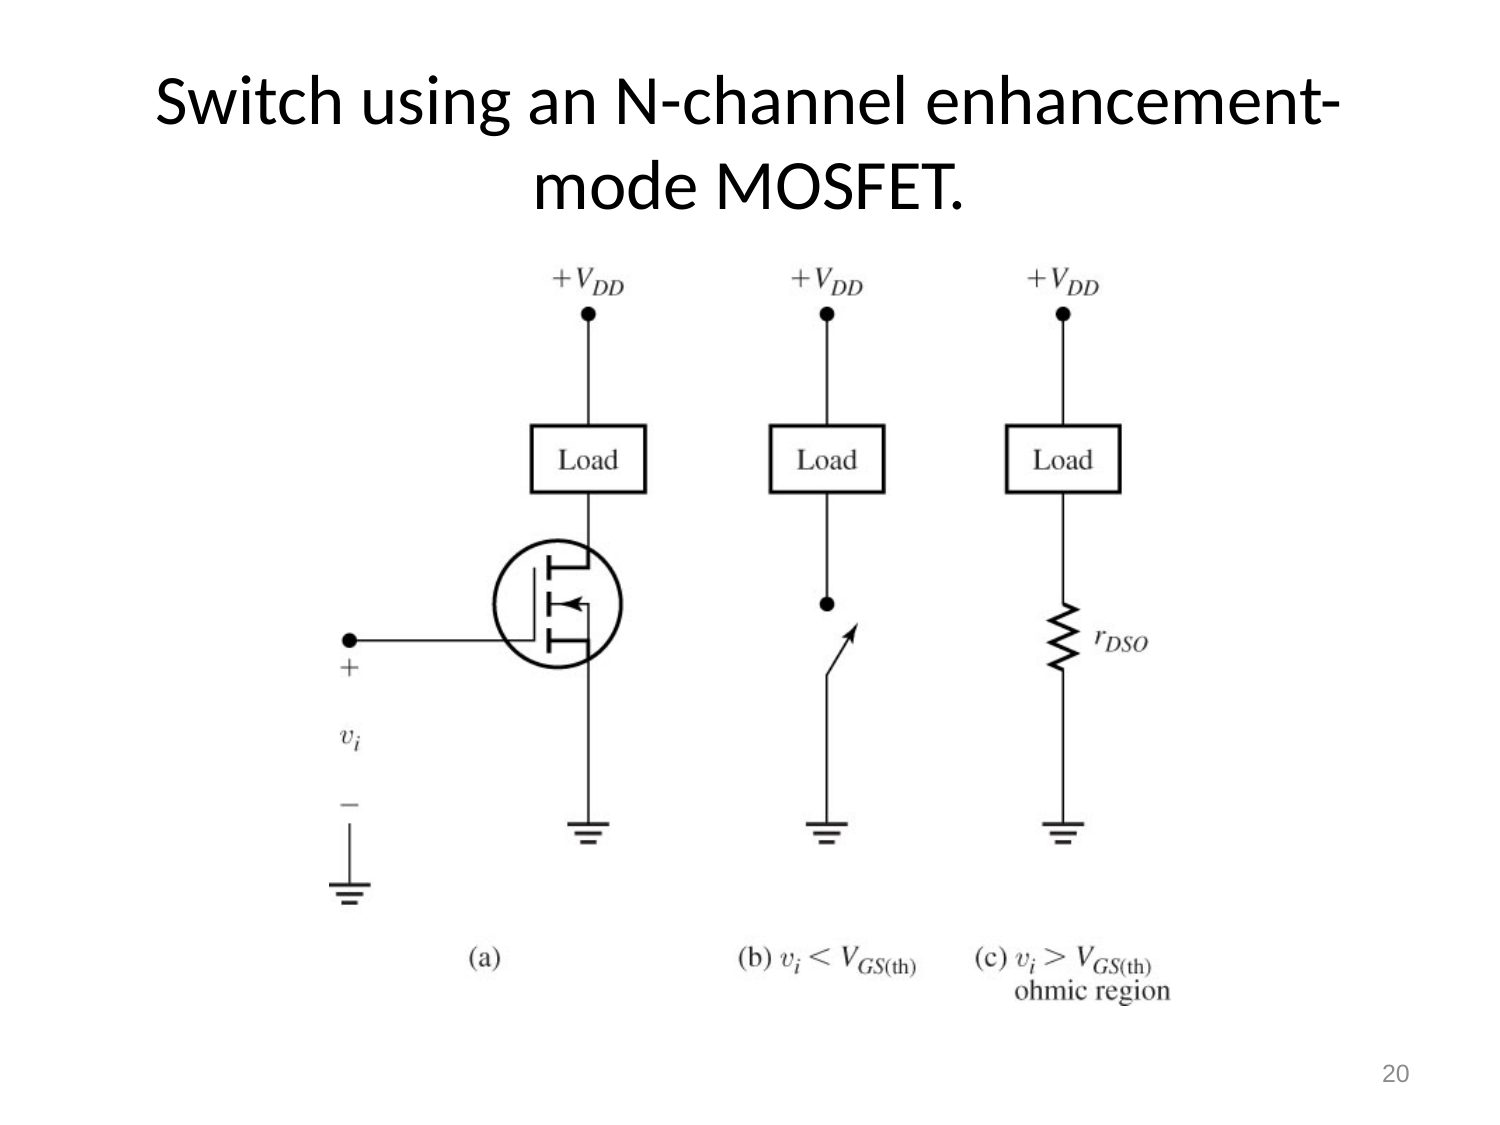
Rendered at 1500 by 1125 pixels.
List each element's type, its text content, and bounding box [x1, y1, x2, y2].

slide_number <number> [1074, 1042, 1425, 1103]
picture [329, 262, 1171, 1006]
title Switch using an N-channel enhancement-mode MOSFET. [75, 45, 1425, 233]
